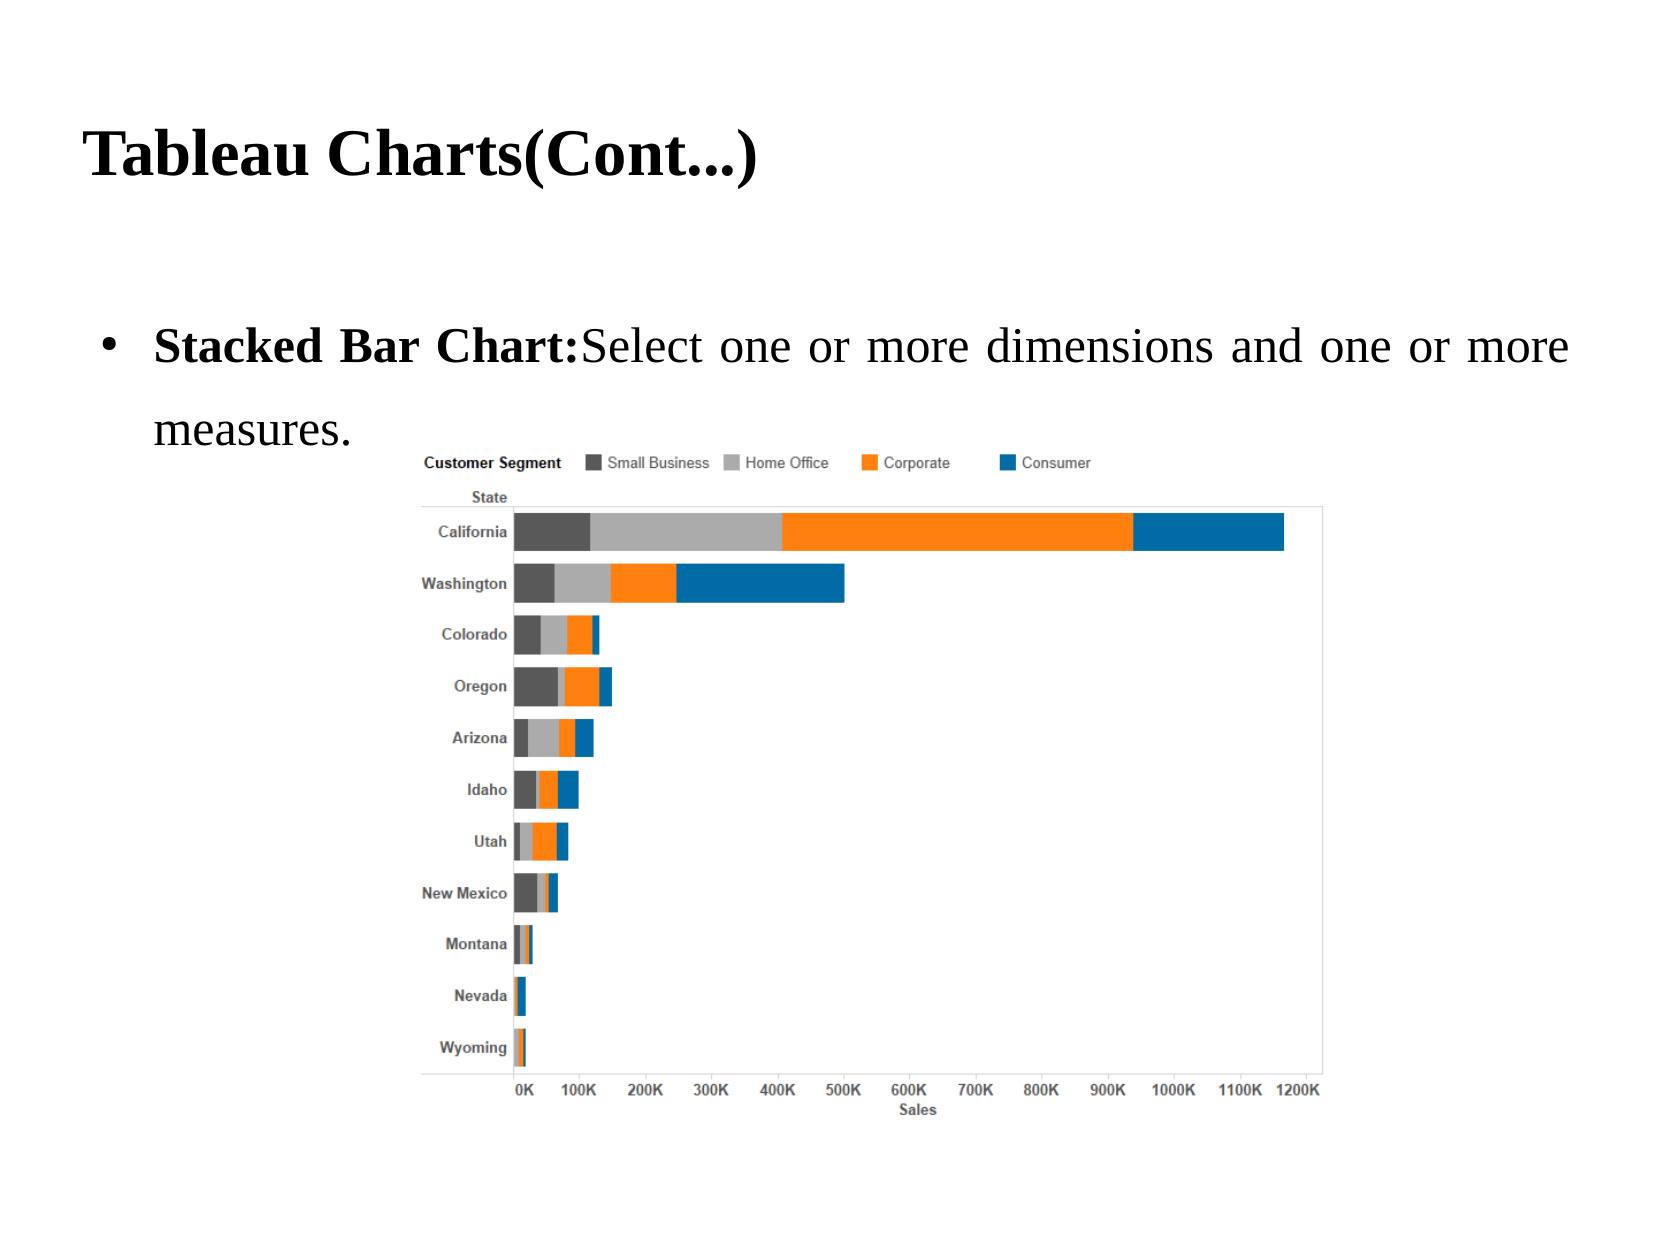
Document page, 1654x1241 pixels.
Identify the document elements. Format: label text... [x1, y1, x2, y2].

title Tableau Charts(Cont...) [82, 49, 1571, 257]
list Stacked Bar Chart:Select one or more dimensions and one or more measures. [82, 290, 1571, 1010]
picture [413, 444, 1329, 1130]
